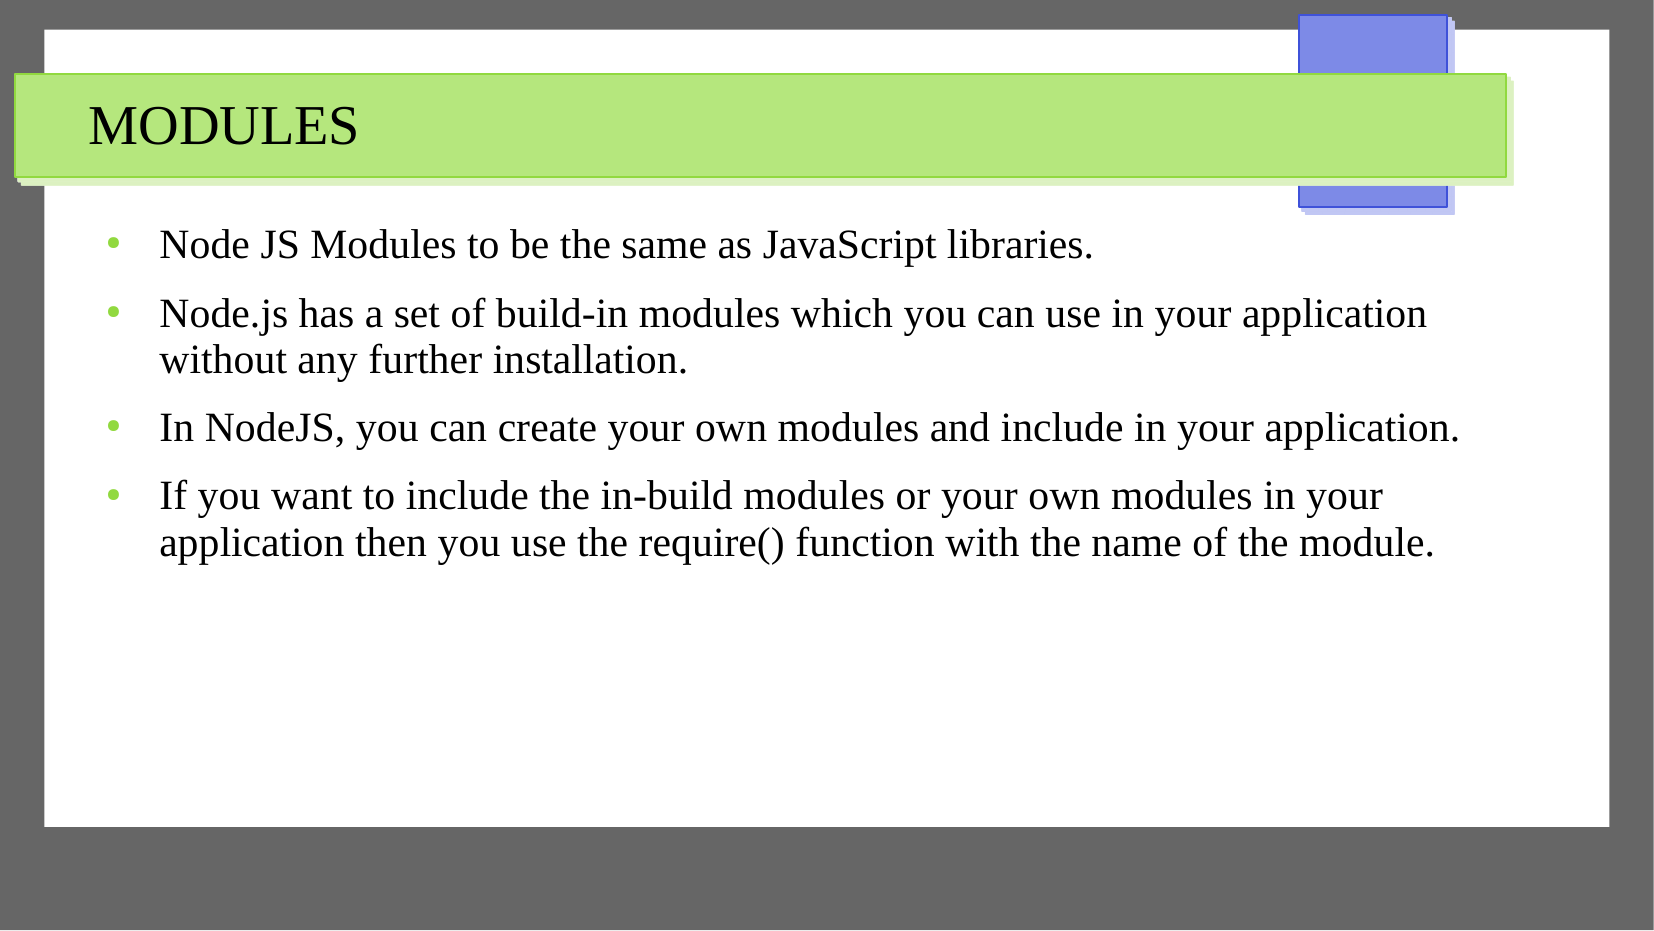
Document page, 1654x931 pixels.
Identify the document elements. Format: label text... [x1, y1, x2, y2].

title MODULES [88, 73, 1506, 178]
list Node JS Modules to be the same as JavaScript libraries. Node.js has a set of build-in modules which you can use in your application without any further installation. In NodeJS, you can create your own modules and include in your application. If you want to include the in-build modules or your own modules in your application then you use the require() function with the name of the module. [88, 221, 1565, 813]
